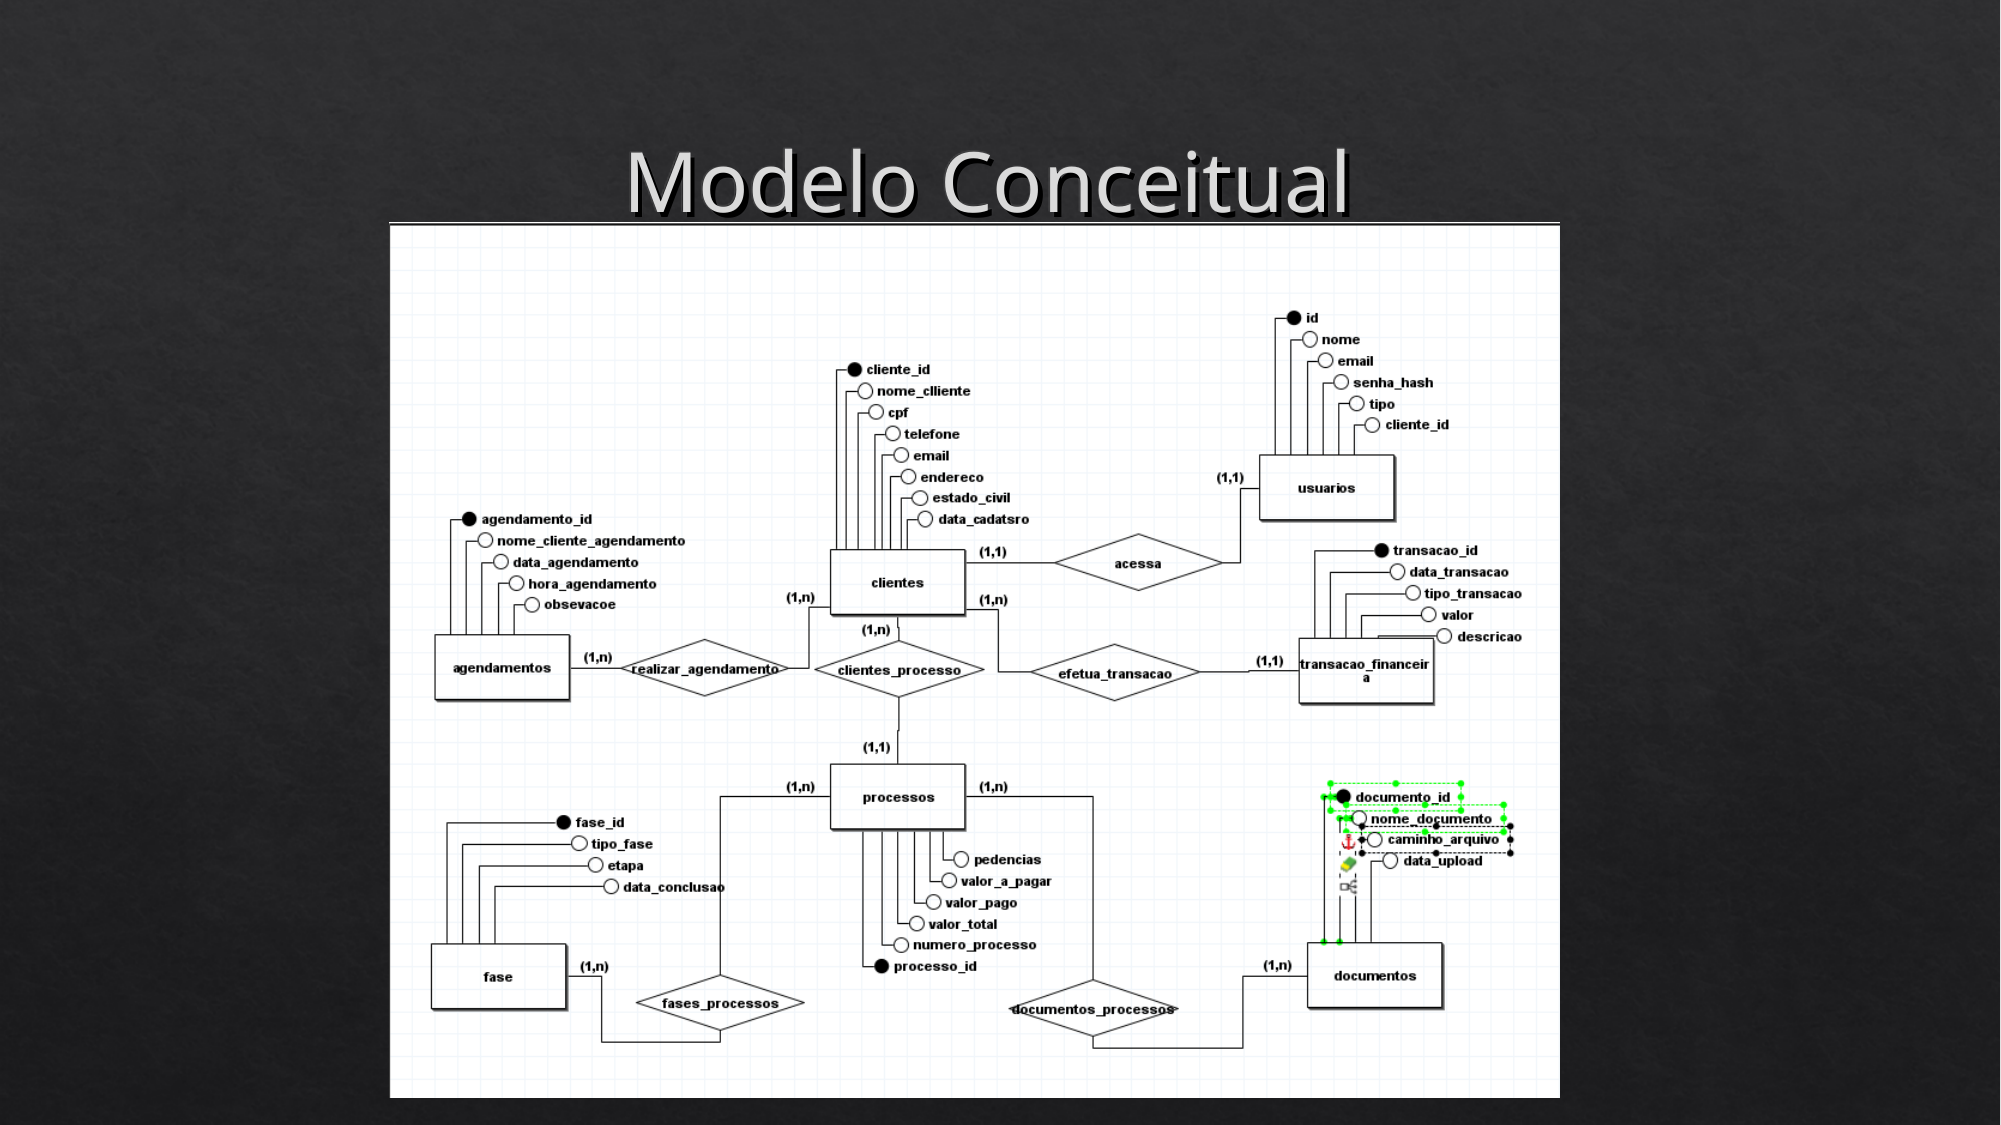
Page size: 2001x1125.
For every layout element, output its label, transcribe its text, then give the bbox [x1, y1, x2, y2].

picture [389, 222, 1560, 1098]
title Modelo Conceitual [149, 99, 1849, 260]
